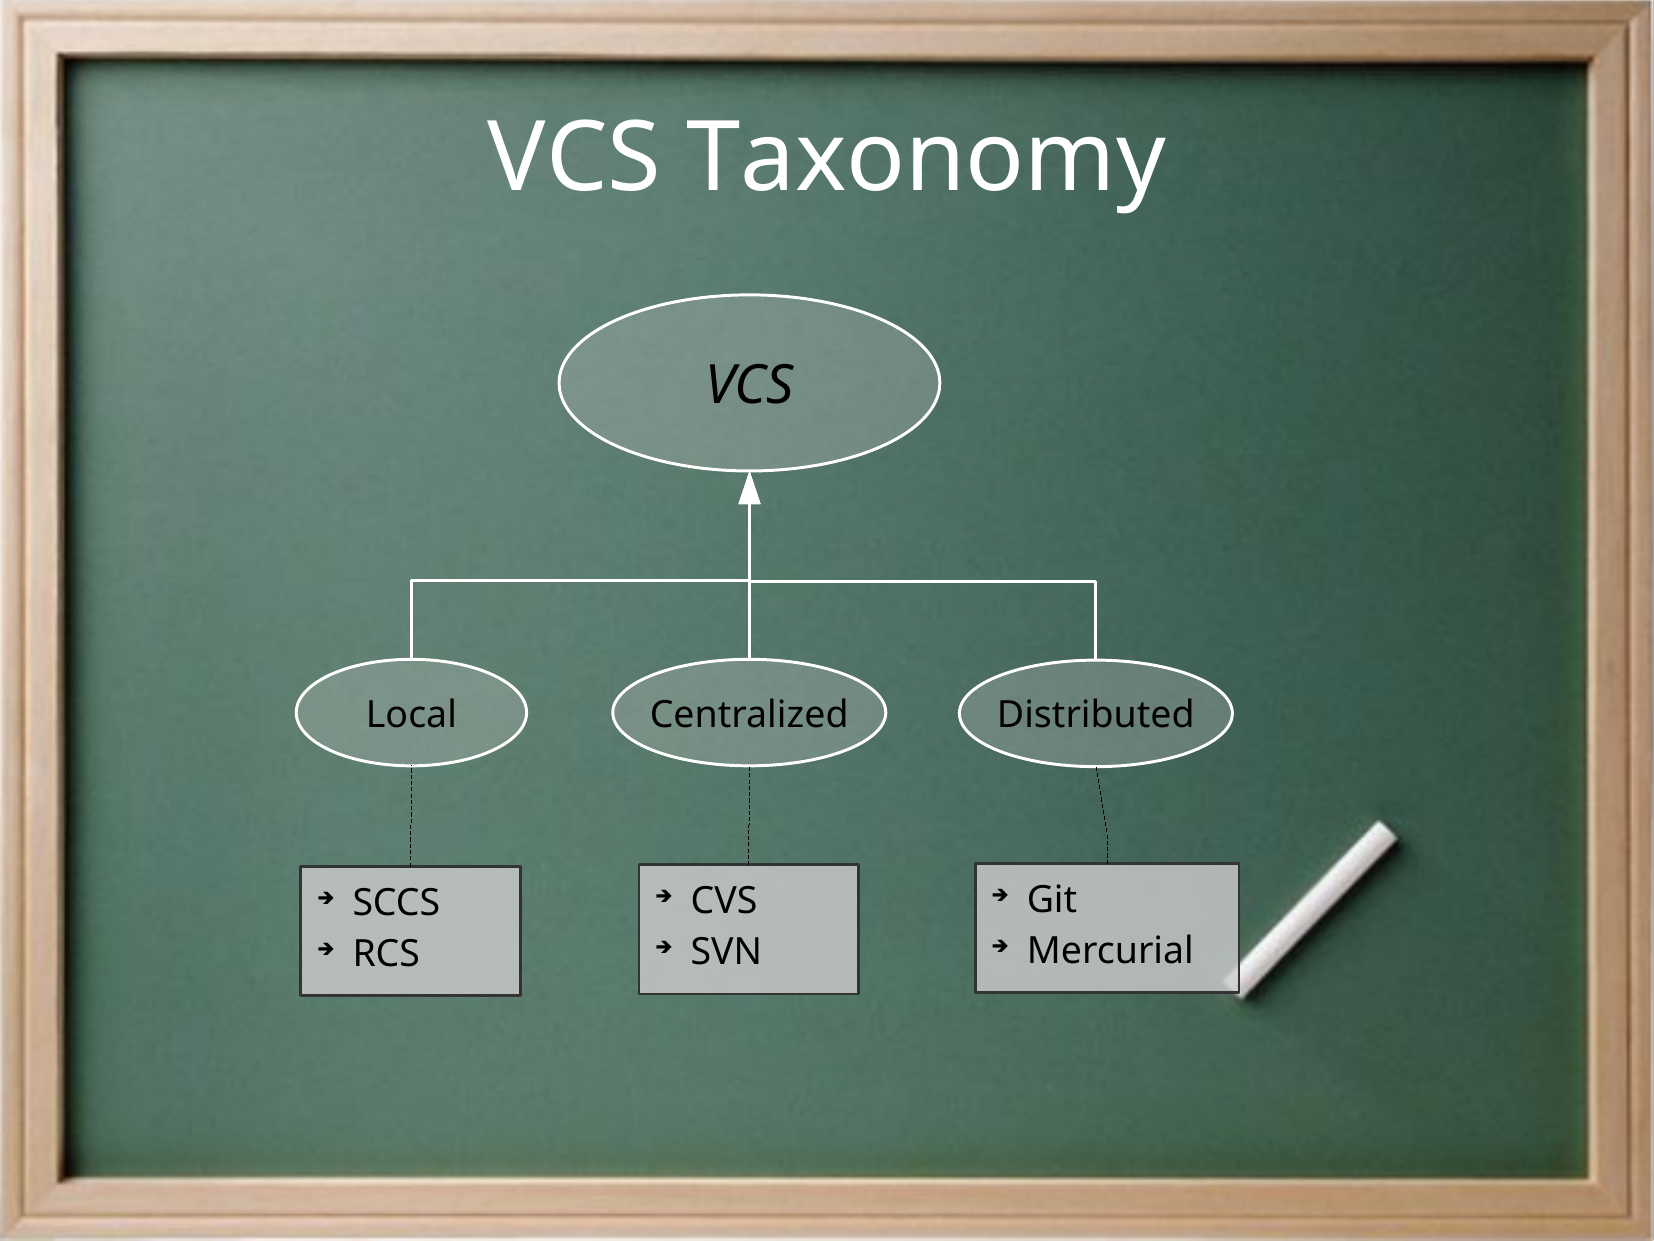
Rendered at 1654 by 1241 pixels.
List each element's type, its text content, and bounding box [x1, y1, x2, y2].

text_box Local [296, 659, 527, 766]
title VCS Taxonomy [82, 49, 1571, 257]
text_box Centralized [612, 659, 886, 766]
text_box CVS SVN [638, 864, 859, 995]
text_box SCCS RCS [300, 866, 521, 996]
text_box Distributed [959, 660, 1233, 767]
text_box Git Mercurial [975, 863, 1239, 993]
text_box VCS [559, 294, 940, 471]
picture [0, 0, 1654, 1241]
